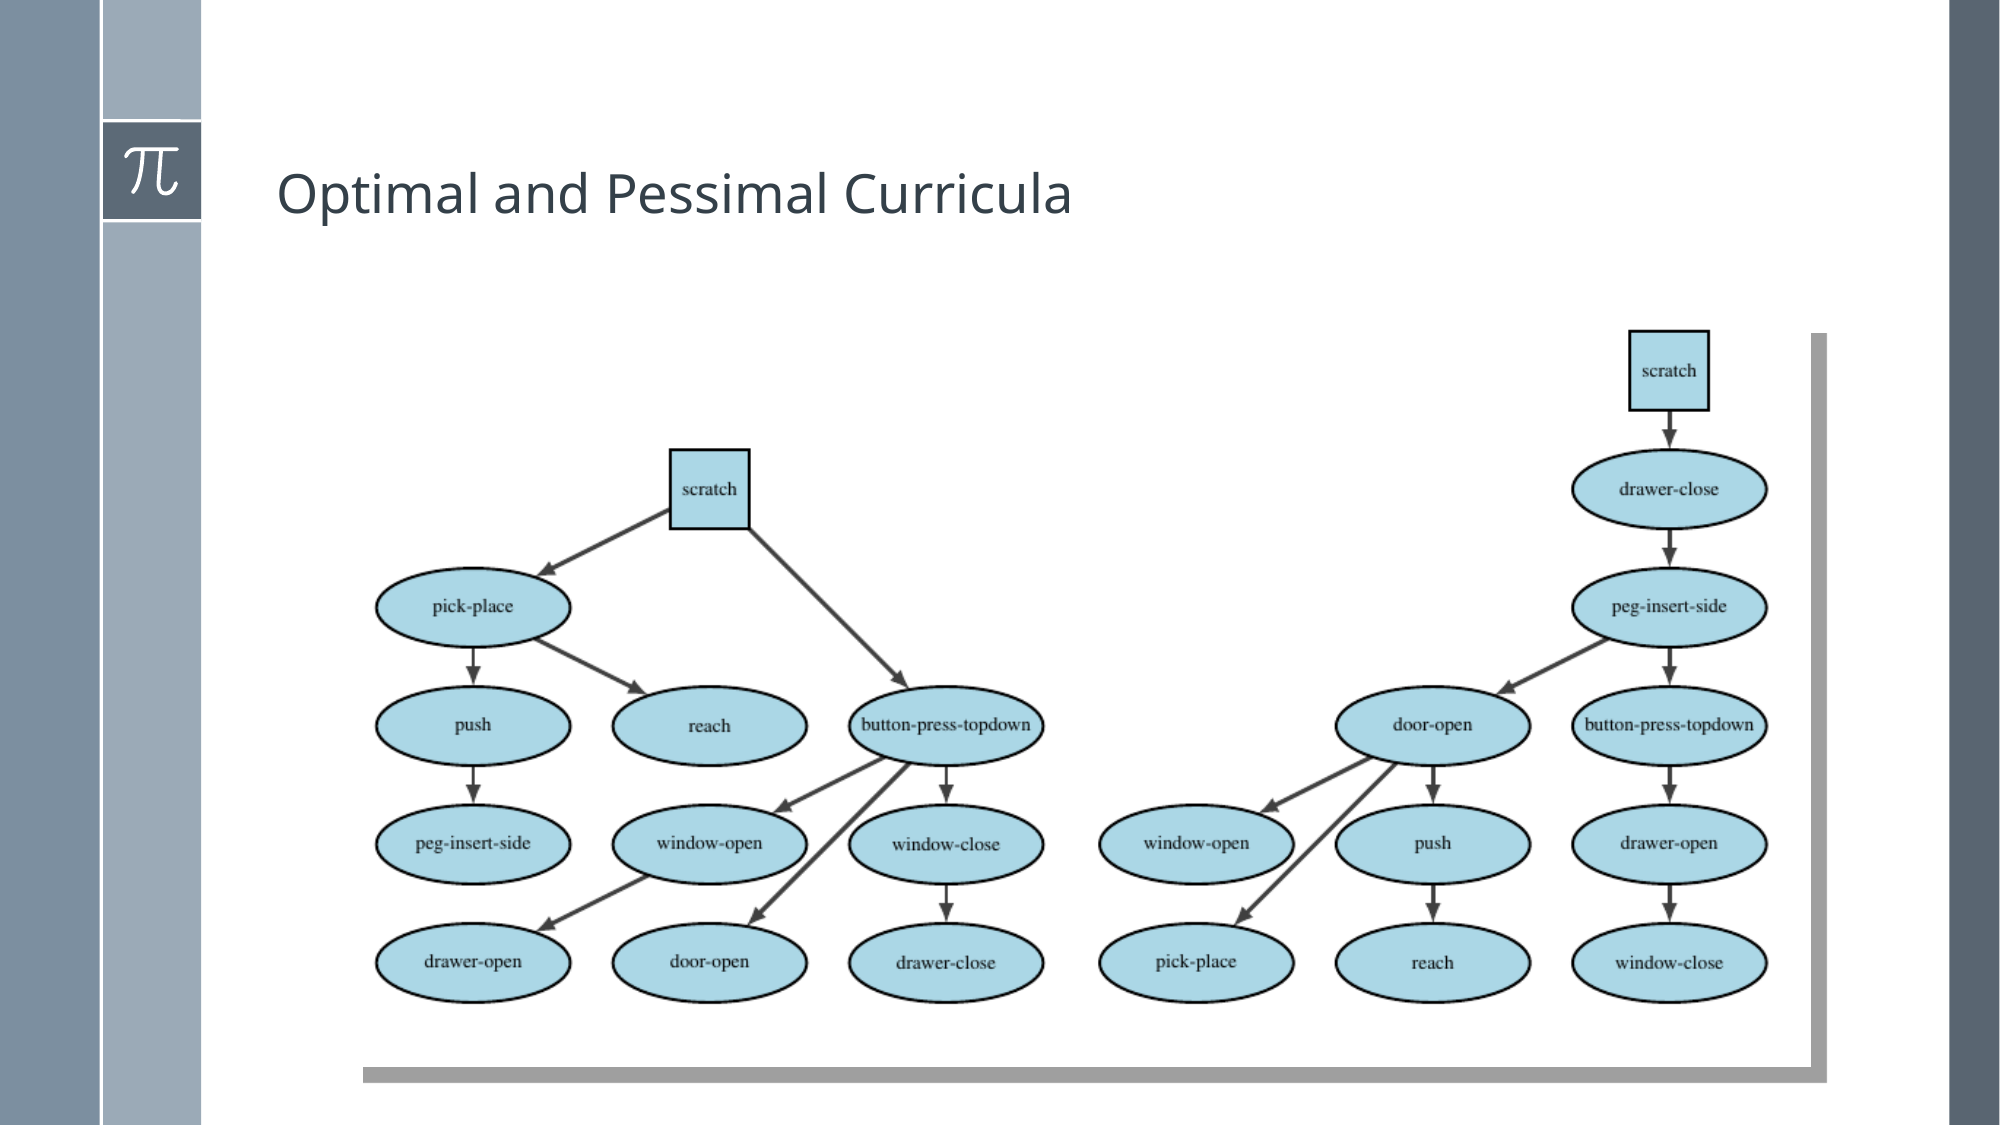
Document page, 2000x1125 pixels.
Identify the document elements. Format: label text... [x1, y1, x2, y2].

picture [345, 314, 1811, 1067]
text_box Optimal and Pessimal Curricula [261, 29, 1867, 233]
